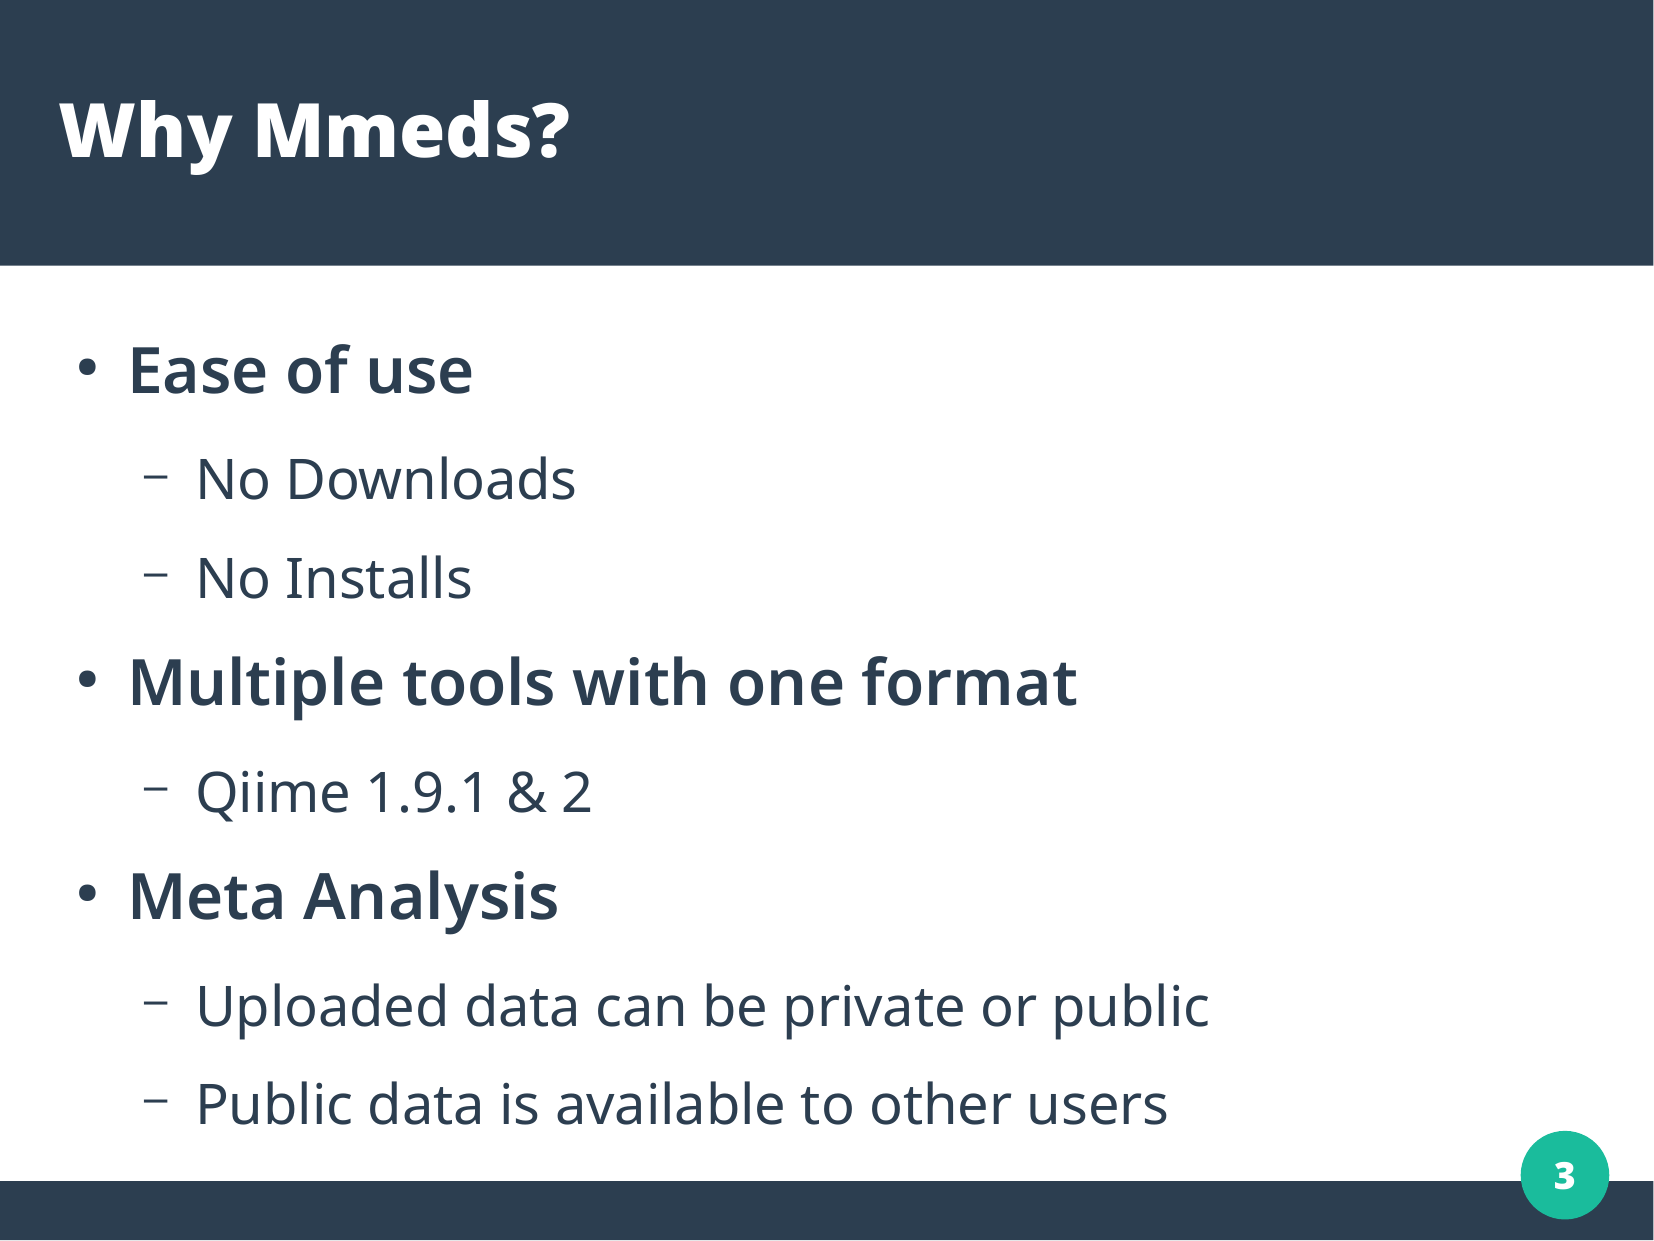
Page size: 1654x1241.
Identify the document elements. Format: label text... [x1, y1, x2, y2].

title Why Mmeds? [59, 49, 1595, 207]
list Ease of use No Downloads No Installs Multiple tools with one format Qiime 1.9.1 & 2 Meta Analysis Uploaded data can be private or public Public data is available to other users [59, 324, 1595, 1152]
